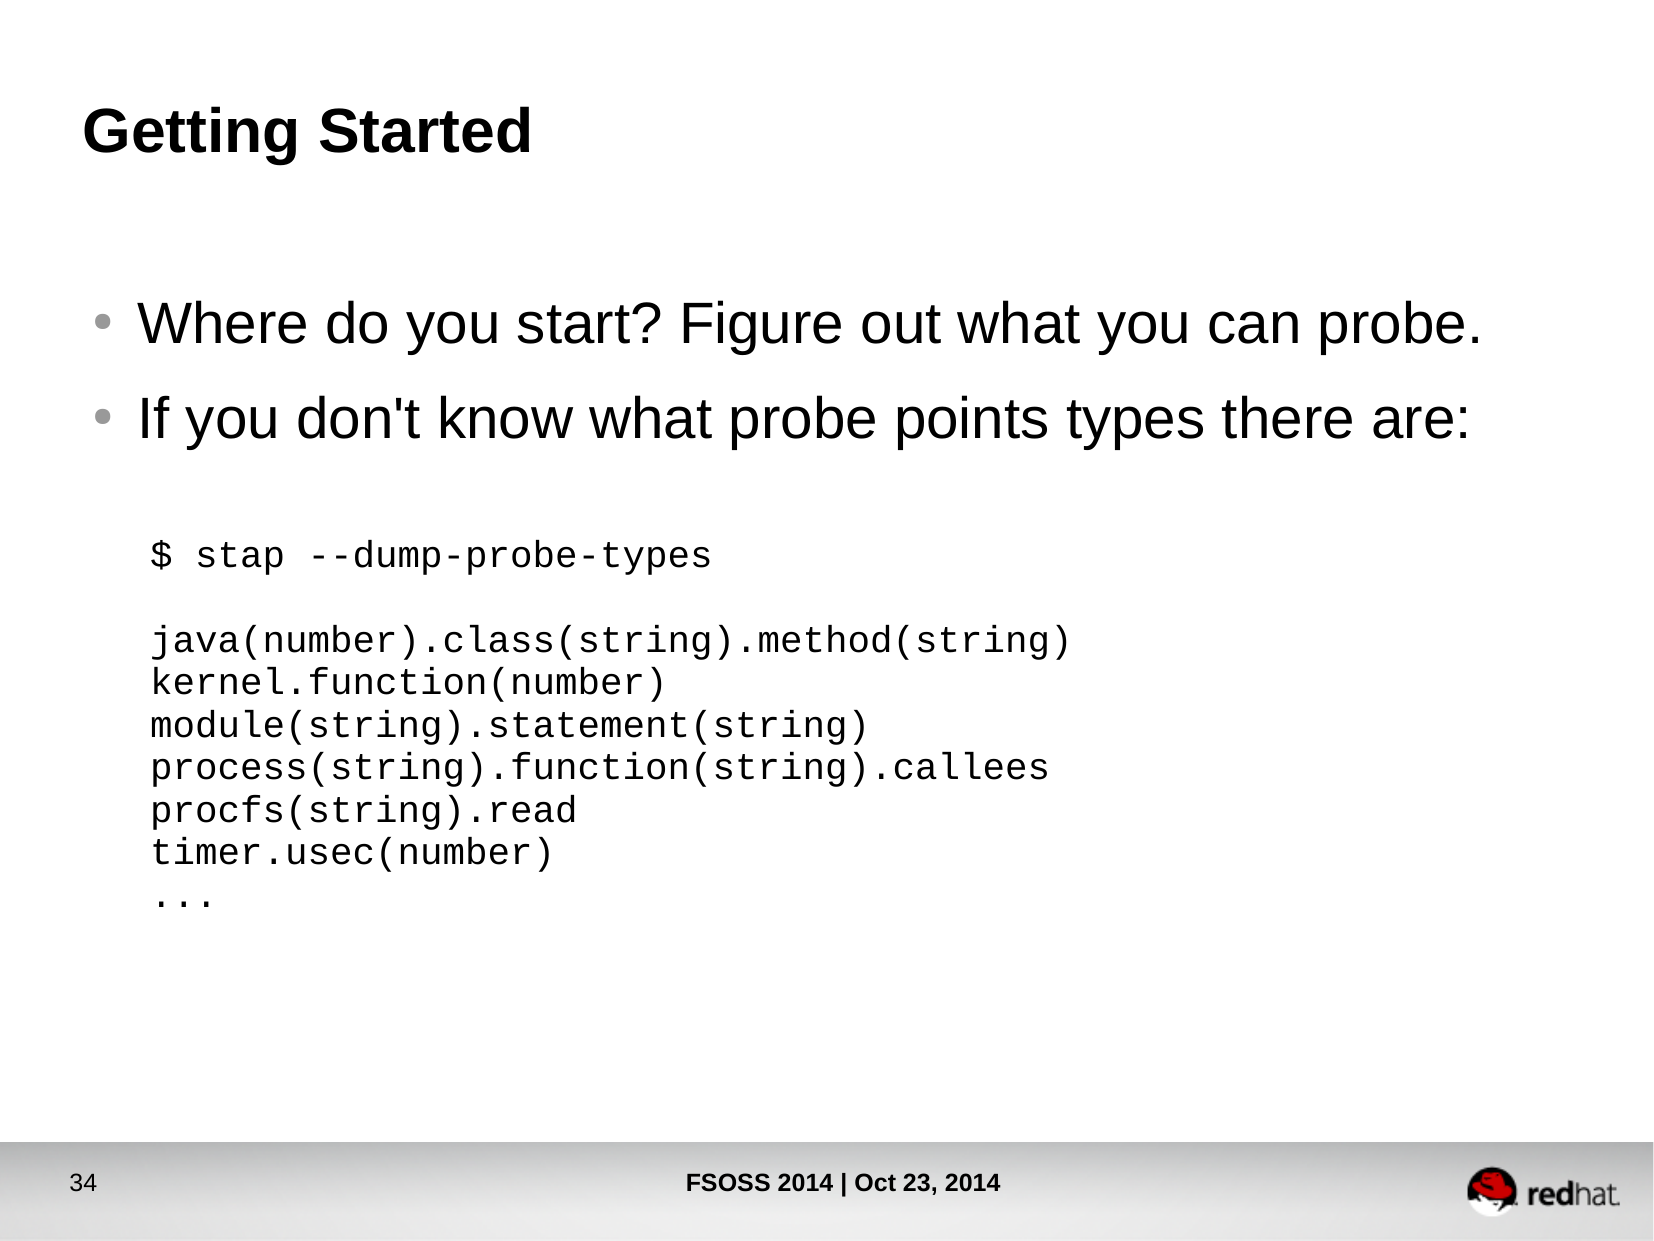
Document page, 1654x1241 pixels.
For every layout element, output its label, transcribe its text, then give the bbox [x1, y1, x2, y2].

list Where do you start? Figure out what you can probe. If you don't know what probe points types there are: [77, 290, 1566, 996]
picture [0, 1142, 1654, 1241]
text_box $ stap --dump-probe-types java(number).class(string).method(string) kernel.function(number) module(string).statement(string) process(string).function(string).callees procfs(string).read timer.usec(number) ... [135, 528, 1229, 969]
title Getting Started [82, 49, 1571, 257]
